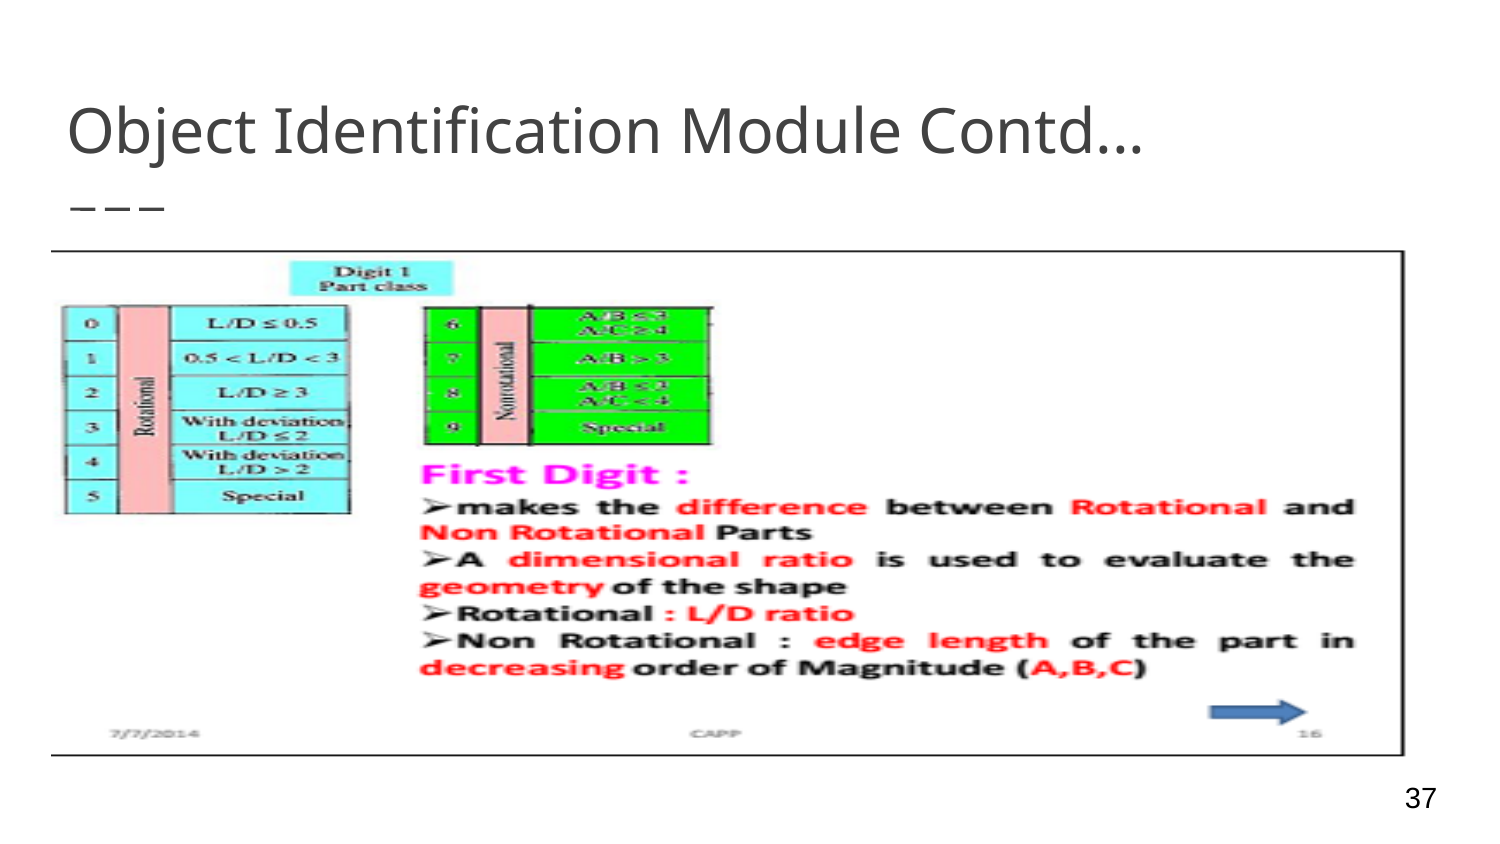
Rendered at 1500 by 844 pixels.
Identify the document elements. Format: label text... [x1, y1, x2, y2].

title Object Identification Module Contd... [51, 61, 1449, 182]
picture [51, 244, 1423, 765]
slide_number <number> [1389, 764, 1480, 830]
